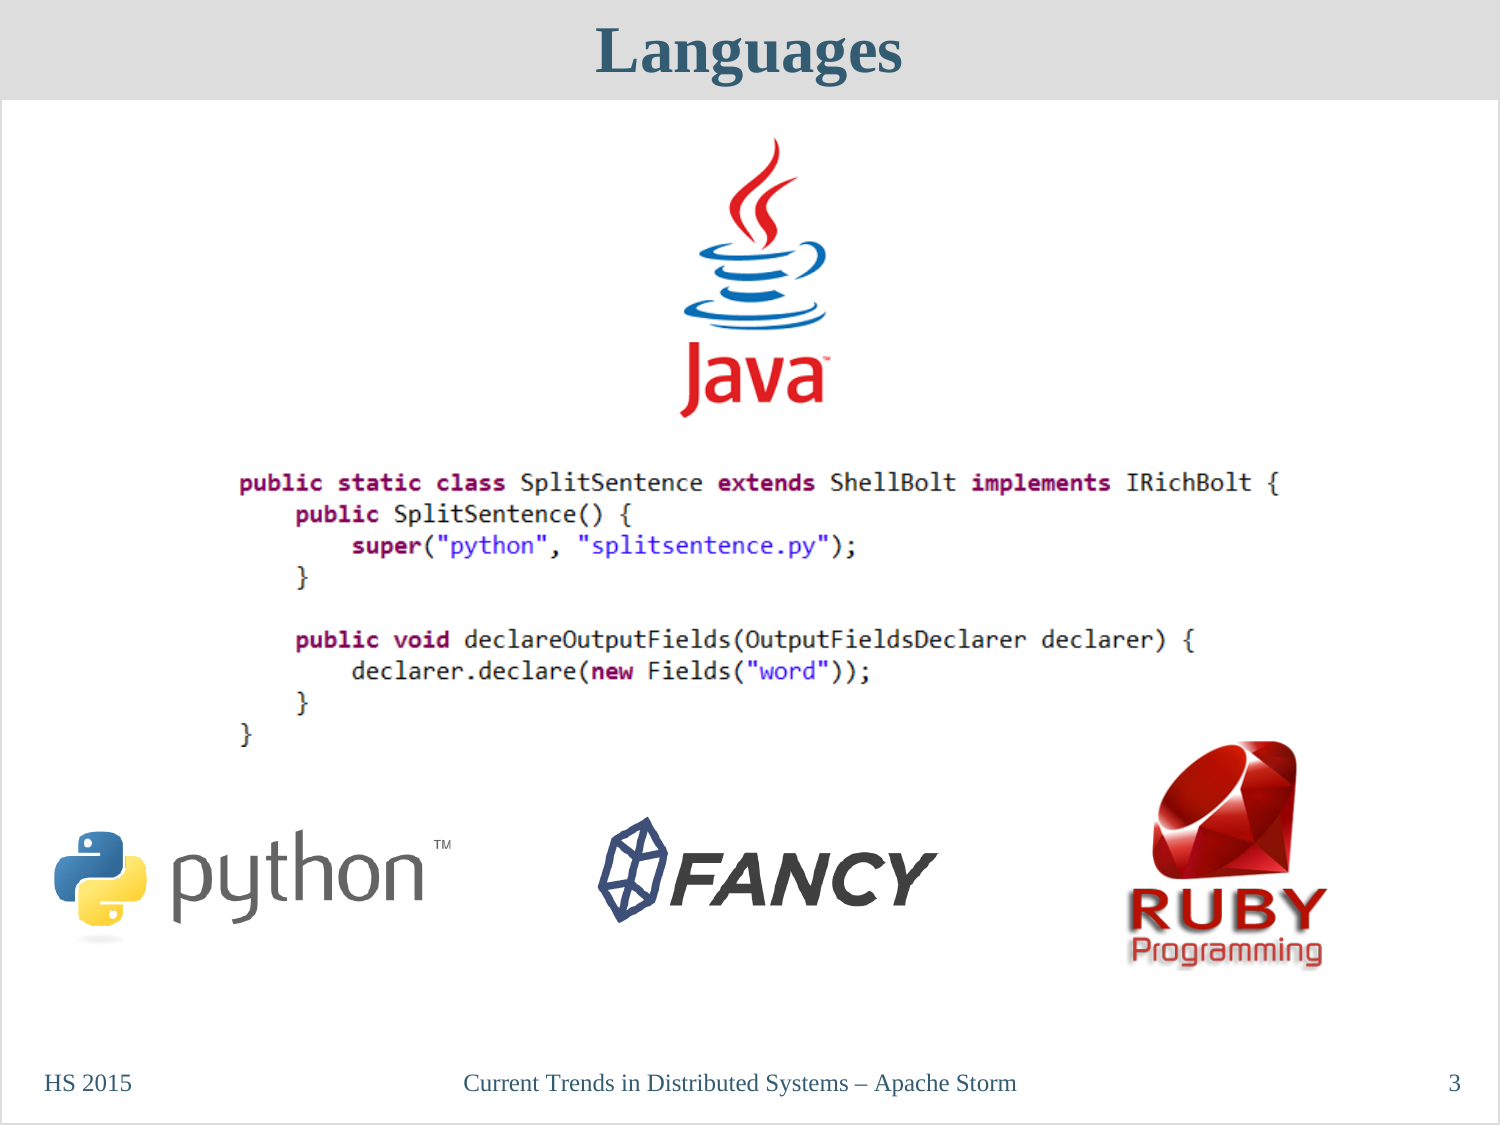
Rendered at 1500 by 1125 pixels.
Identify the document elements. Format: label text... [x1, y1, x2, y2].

title Languages [0, 0, 1500, 100]
text_box Current Trends in Distributed Systems – Apache Storm [300, 1058, 1201, 1107]
picture [236, 466, 1329, 971]
picture [590, 113, 920, 443]
picture [49, 826, 455, 947]
text_box <Nummer> [1375, 1058, 1477, 1097]
picture [590, 793, 944, 945]
text_box HS 2015 [29, 1058, 195, 1097]
